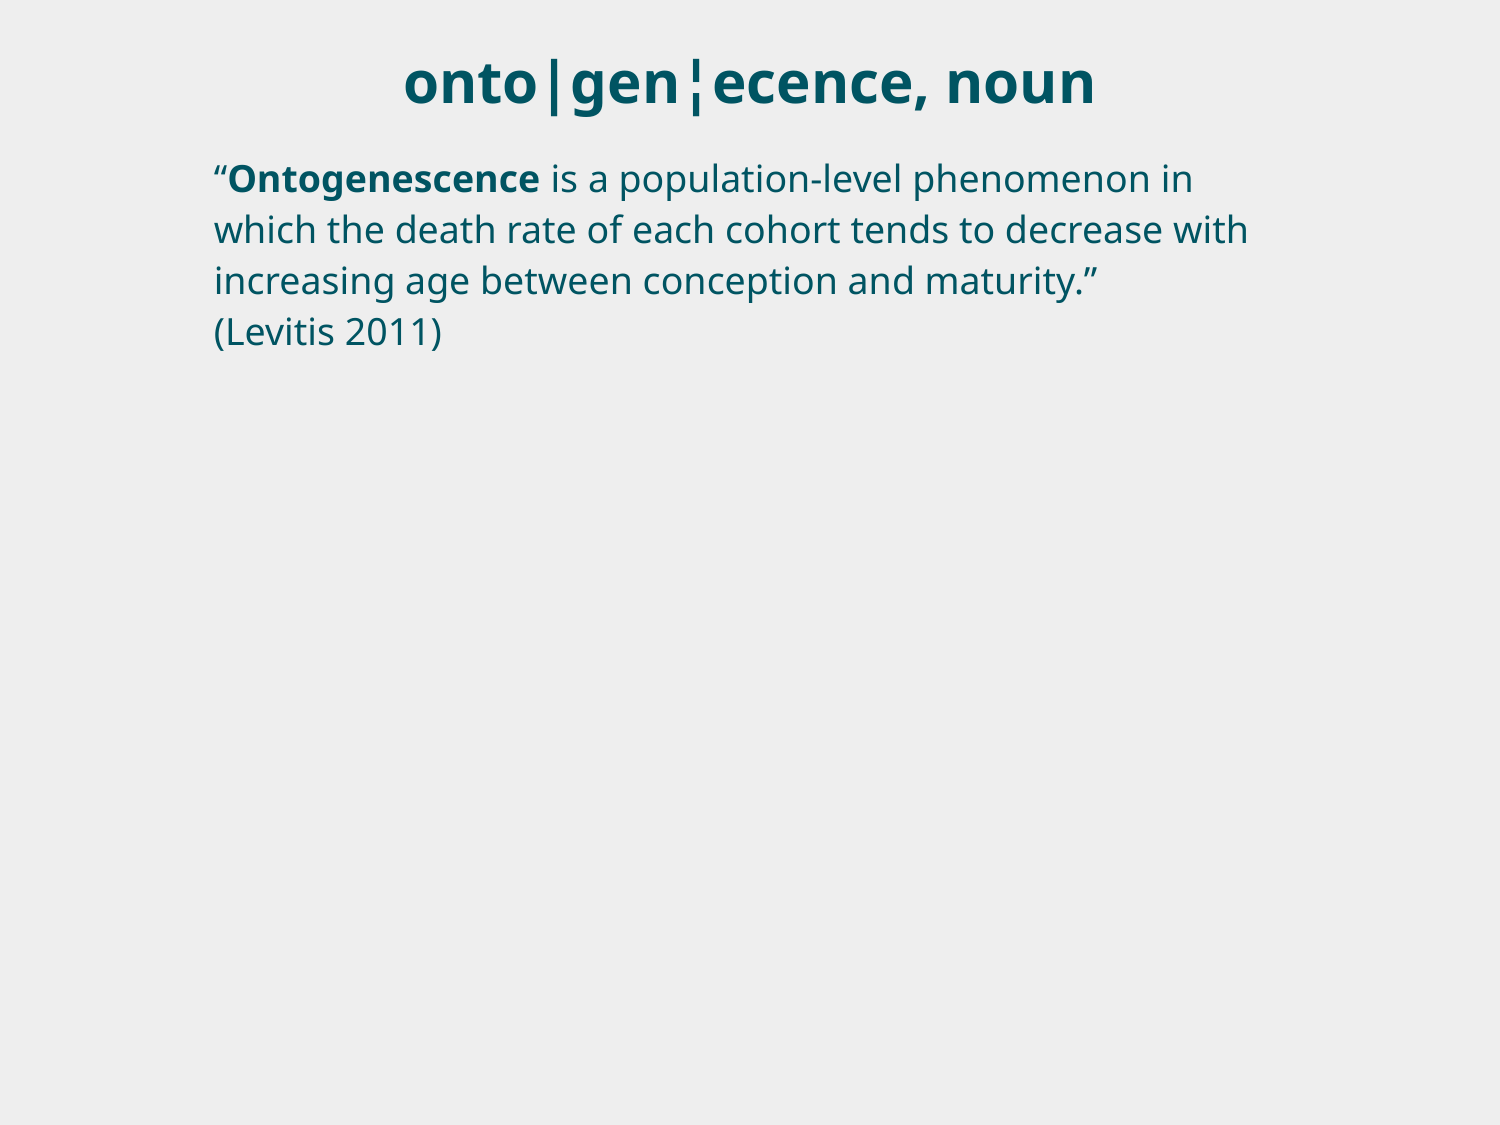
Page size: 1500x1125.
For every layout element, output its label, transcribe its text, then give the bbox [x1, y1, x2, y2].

text_box “Ontogenescence is a population-level phenomenon in which the death rate of each cohort tends to decrease with increasing age between conception and maturity.” (Levitis 2011) [198, 144, 1302, 346]
title onto|gen¦ecence, noun [51, 30, 1449, 156]
